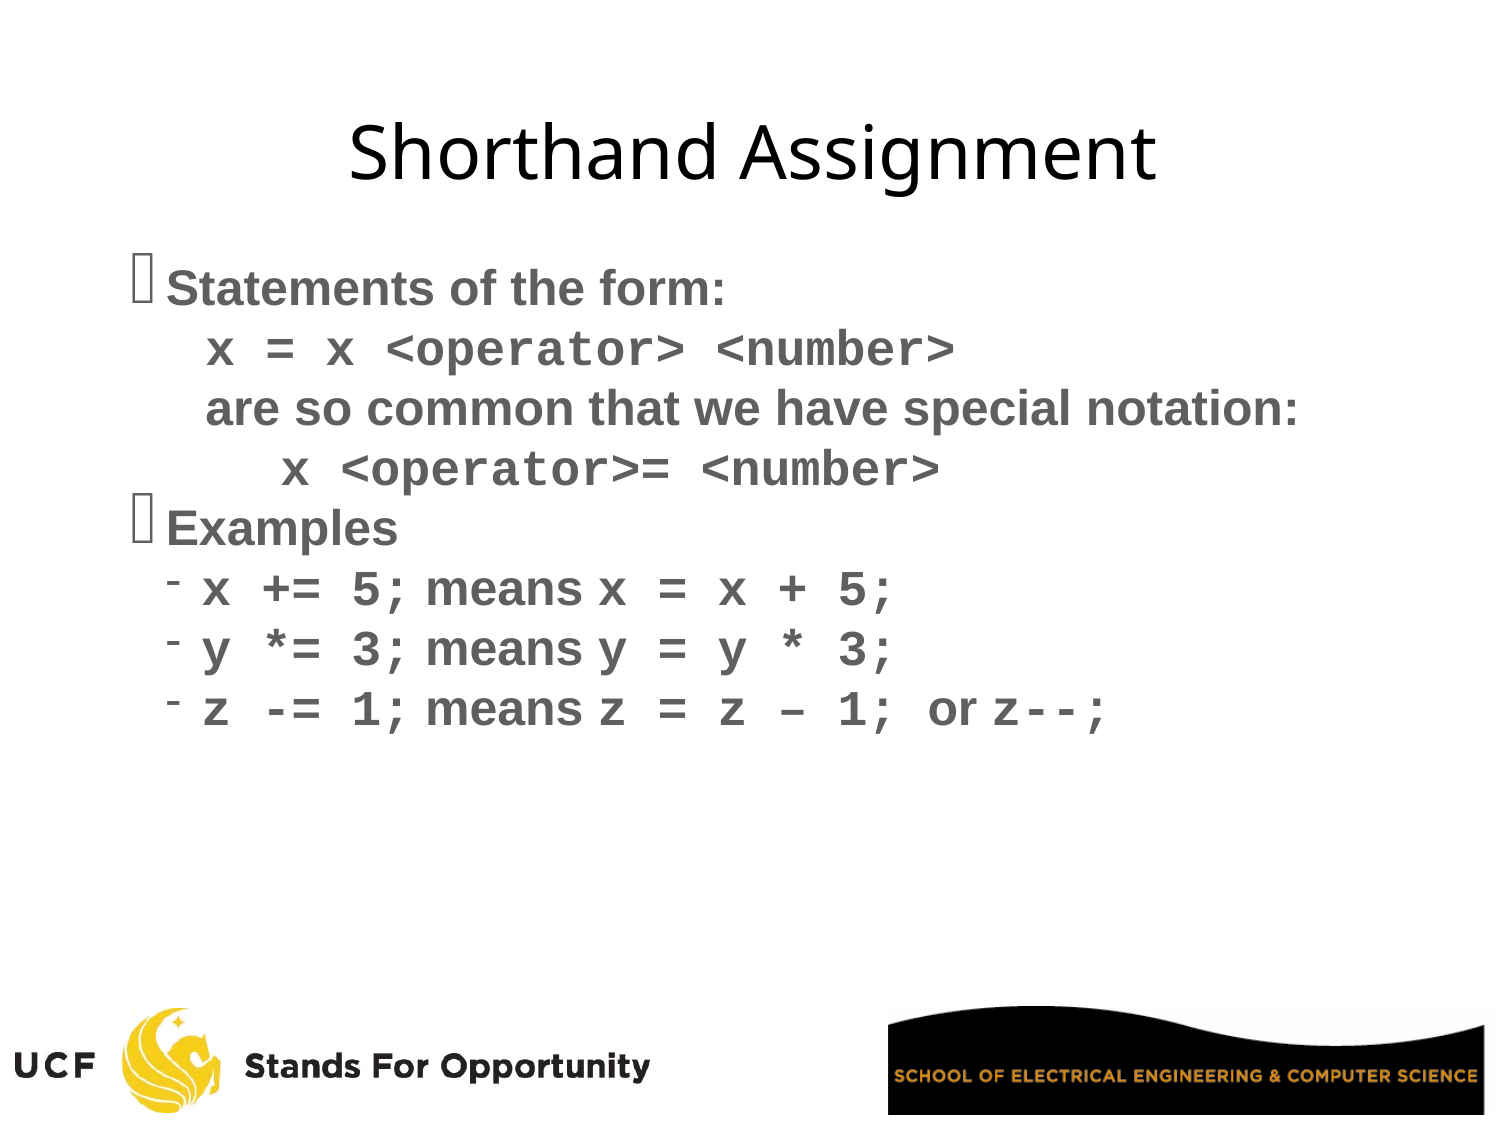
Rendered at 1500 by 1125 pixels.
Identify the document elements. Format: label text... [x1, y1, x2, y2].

picture [15, 1008, 650, 1113]
text_box Shorthand Assignment [79, 52, 1427, 248]
text_box Statements of the form: x = x <operator> <number> are so common that we have special notation: x <operator>= <number> Examples x += 5; means x = x + 5; y *= 3; means y = y * 3; z -= 1; means z = z – 1; or z--; [115, 247, 1391, 923]
picture [887, 1006, 1497, 1115]
